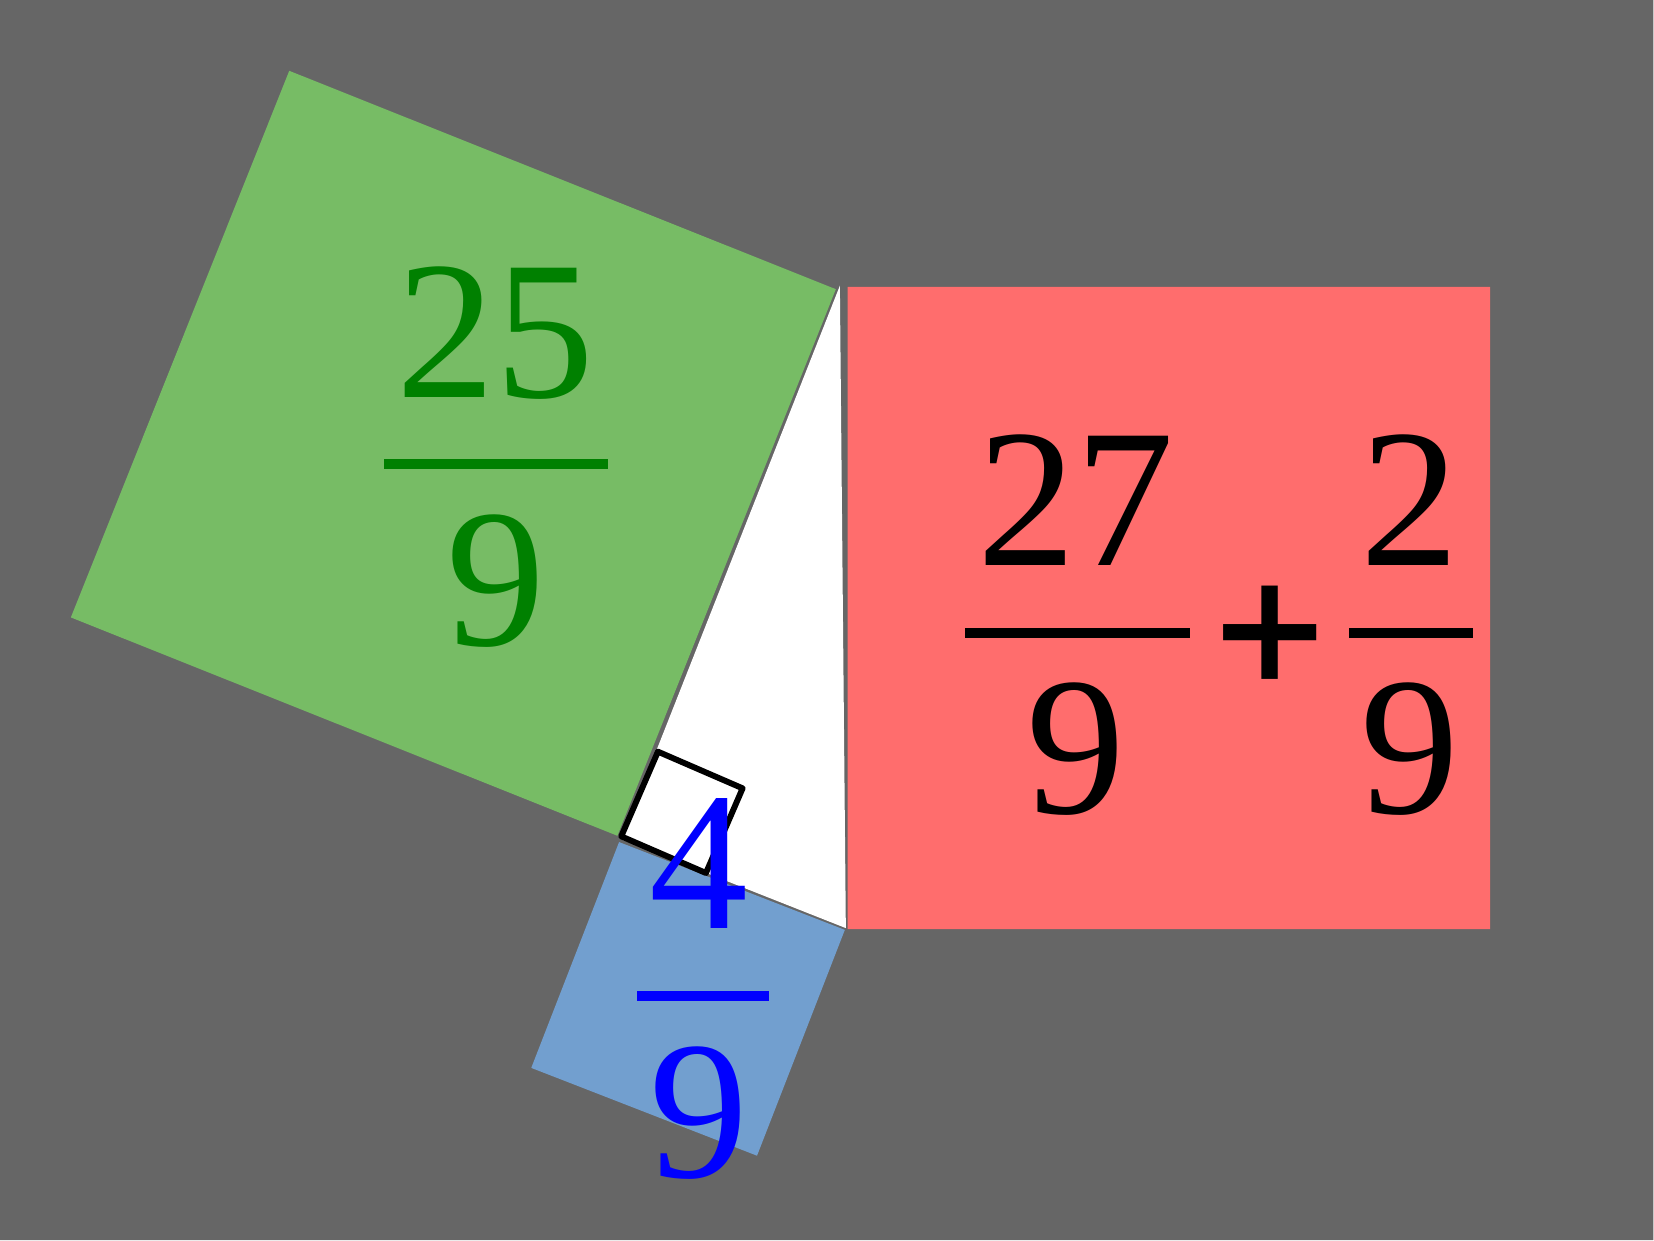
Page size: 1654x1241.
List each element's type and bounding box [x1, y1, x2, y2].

chart [574, 755, 821, 1226]
chart [902, 392, 1524, 863]
text_box [0, 0, 1654, 1241]
chart [322, 223, 660, 694]
